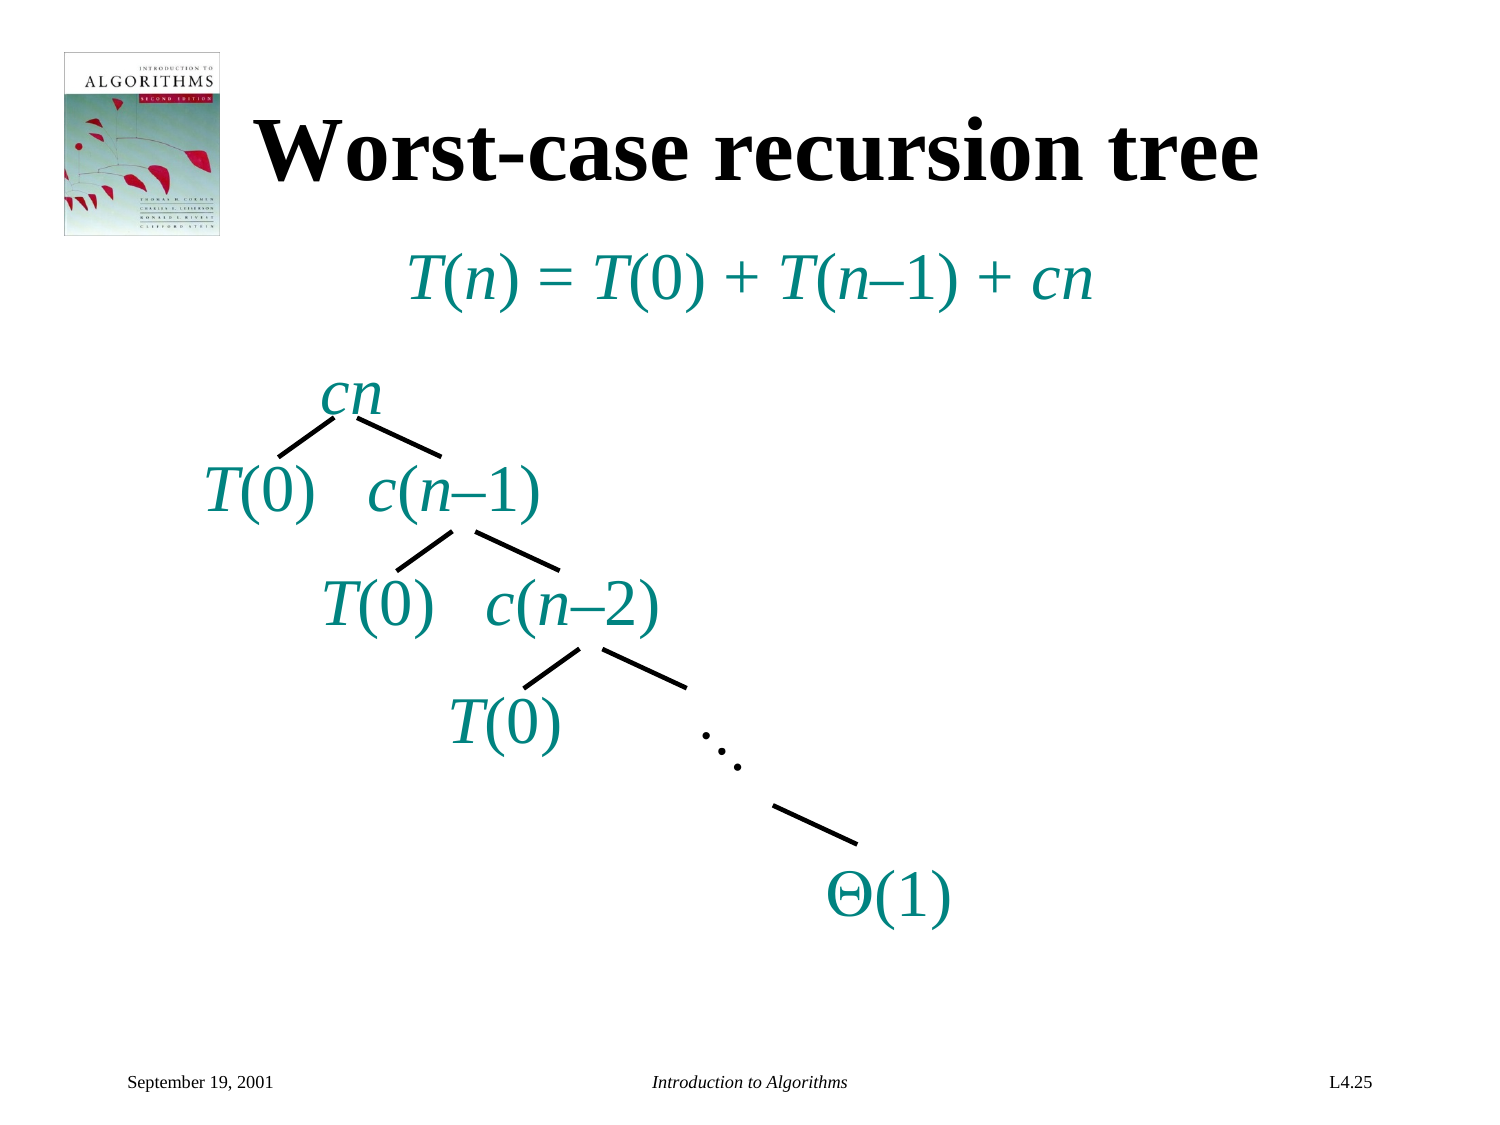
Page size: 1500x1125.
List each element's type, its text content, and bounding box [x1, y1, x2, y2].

text_box T(n) = T(0) + T(n–1) + cn [390, 224, 1110, 321]
text_box Introduction to Algorithms [512, 1062, 988, 1101]
text_box c(n–2) [470, 551, 676, 647]
text_box T(0) [187, 437, 333, 533]
picture [64, 52, 220, 236]
text_box (1) [810, 842, 968, 938]
text_box T(0) [305, 551, 451, 647]
text_box September 19, 2001 [112, 1062, 426, 1101]
text_box L4.<number> [1074, 1062, 1388, 1101]
chart [699, 715, 760, 778]
title Worst-case recursion tree [237, 49, 1475, 238]
text_box T(0) [432, 668, 578, 765]
text_box c(n–1) [352, 437, 557, 533]
text_box cn [306, 340, 399, 436]
